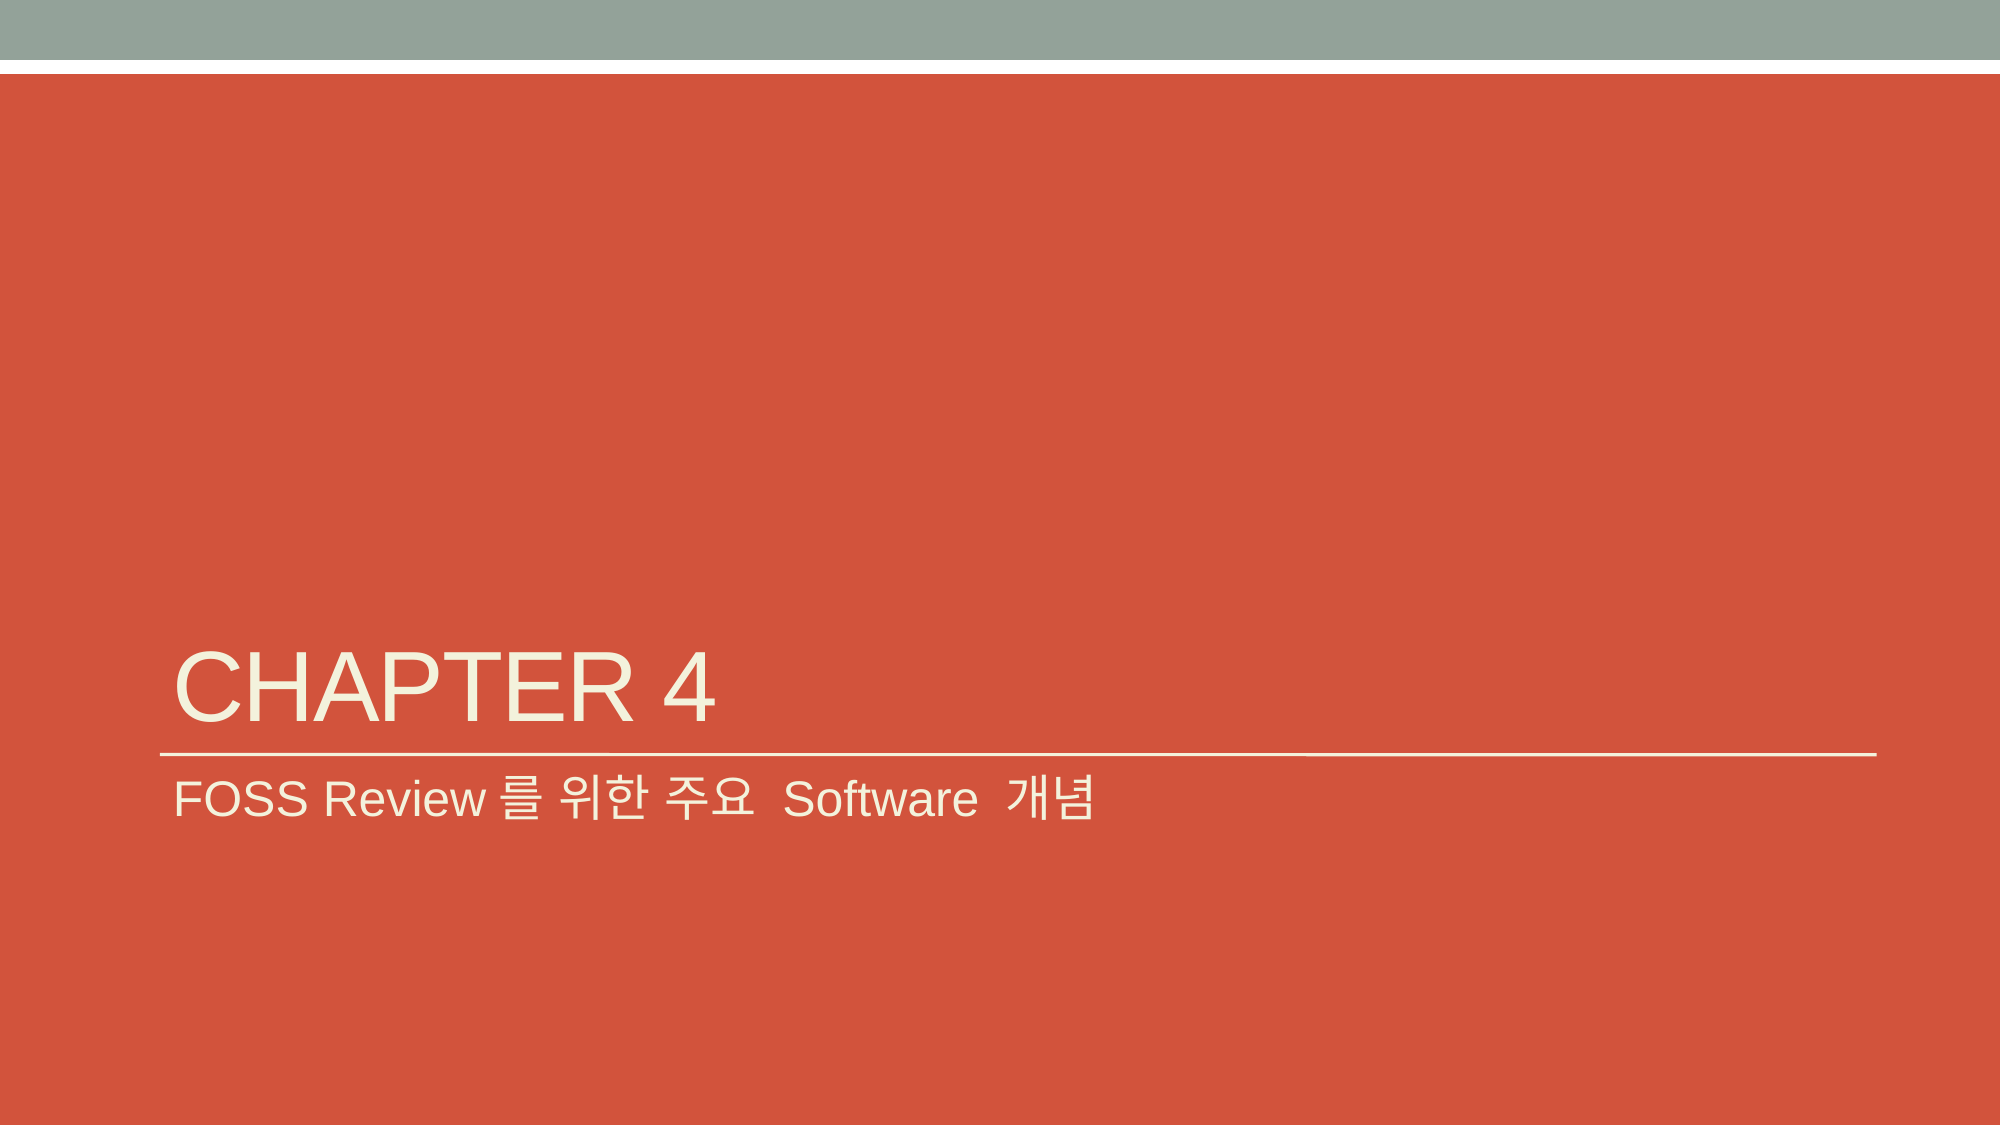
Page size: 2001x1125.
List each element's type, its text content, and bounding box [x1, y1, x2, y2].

title Chapter 4 [157, 387, 1858, 749]
list FOSS Review를 위한 주요 Software 개념 [157, 758, 1858, 1006]
